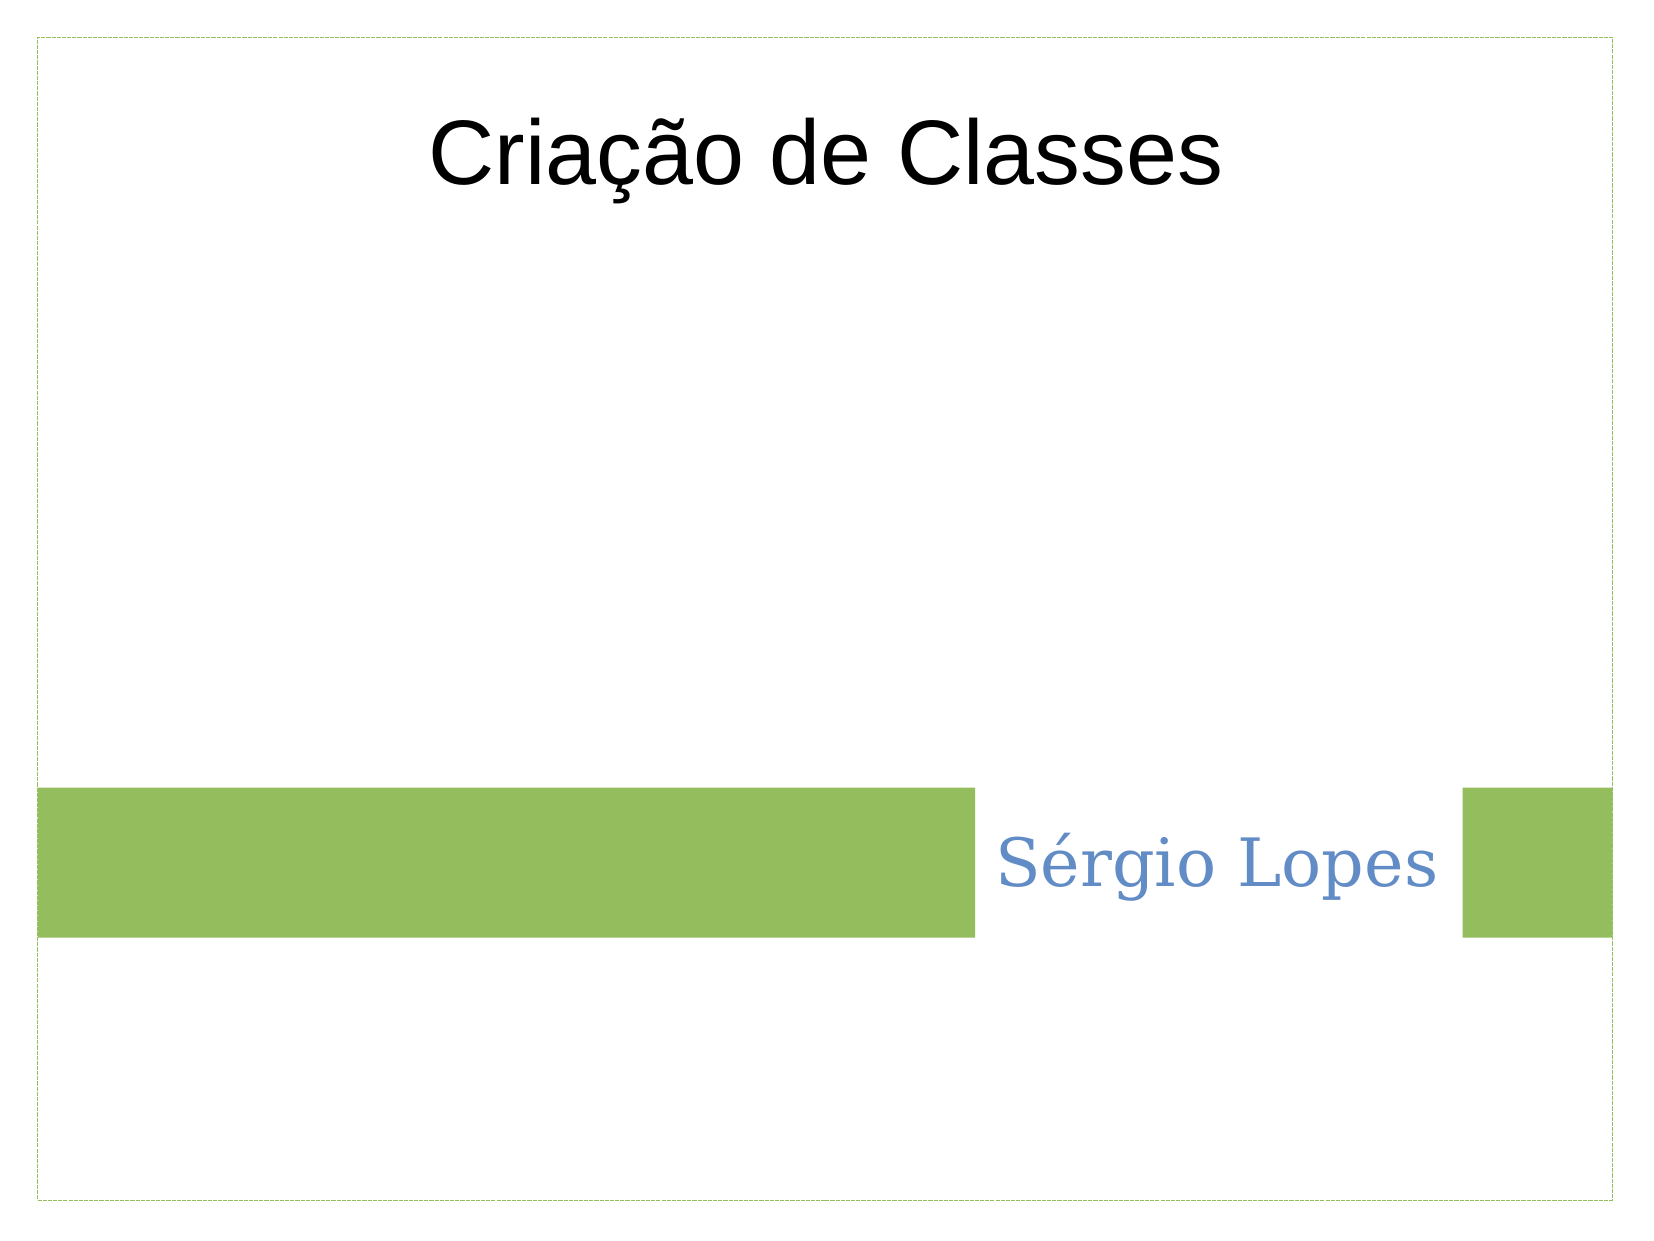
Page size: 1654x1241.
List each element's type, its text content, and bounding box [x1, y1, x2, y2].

text_box [37, 787, 976, 938]
text_box Sérgio Lopes [980, 816, 1453, 910]
title Criação de Classes [82, 49, 1571, 257]
text_box [1462, 787, 1613, 938]
